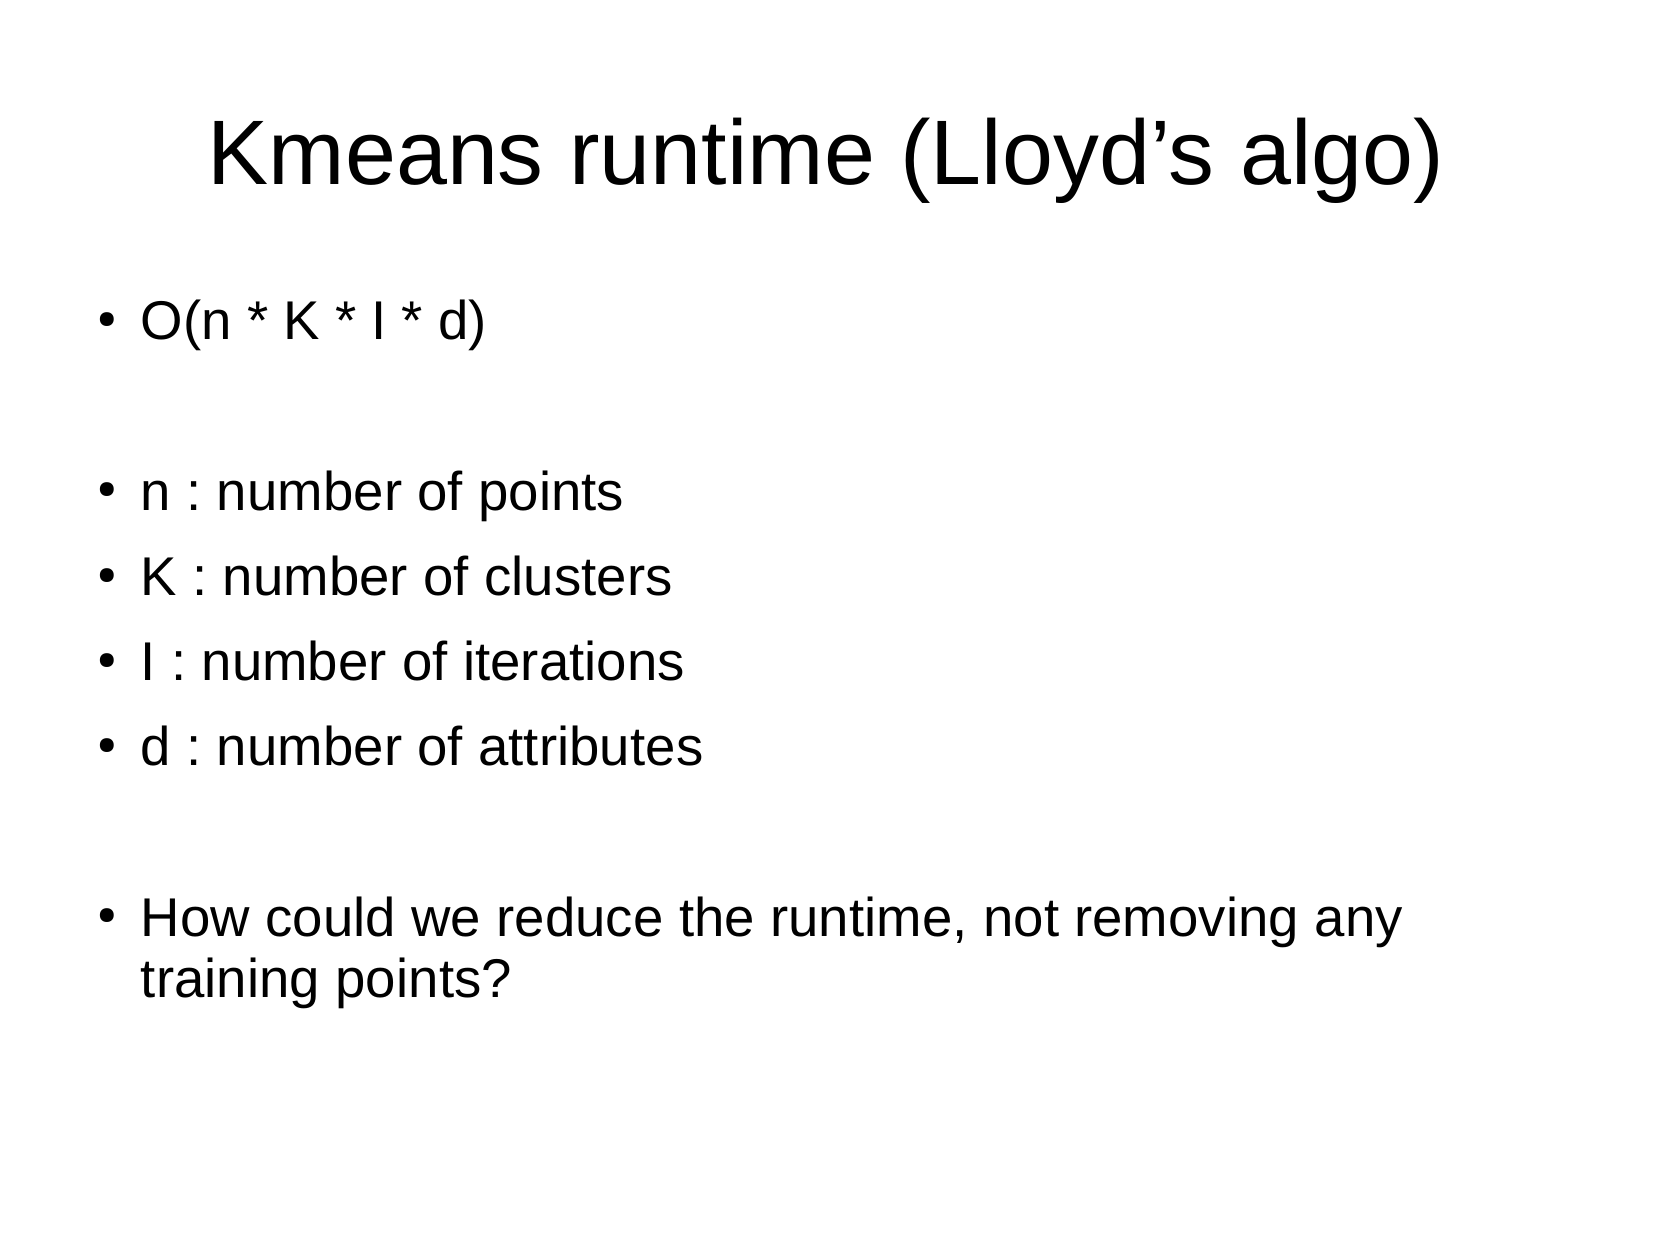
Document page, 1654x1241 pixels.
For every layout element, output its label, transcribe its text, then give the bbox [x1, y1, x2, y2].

list O(n * K * I * d) n : number of points K : number of clusters I : number of iterations d : number of attributes How could we reduce the runtime, not removing any training points? [82, 290, 1571, 1010]
title Kmeans runtime (Lloyd’s algo) [82, 49, 1571, 257]
